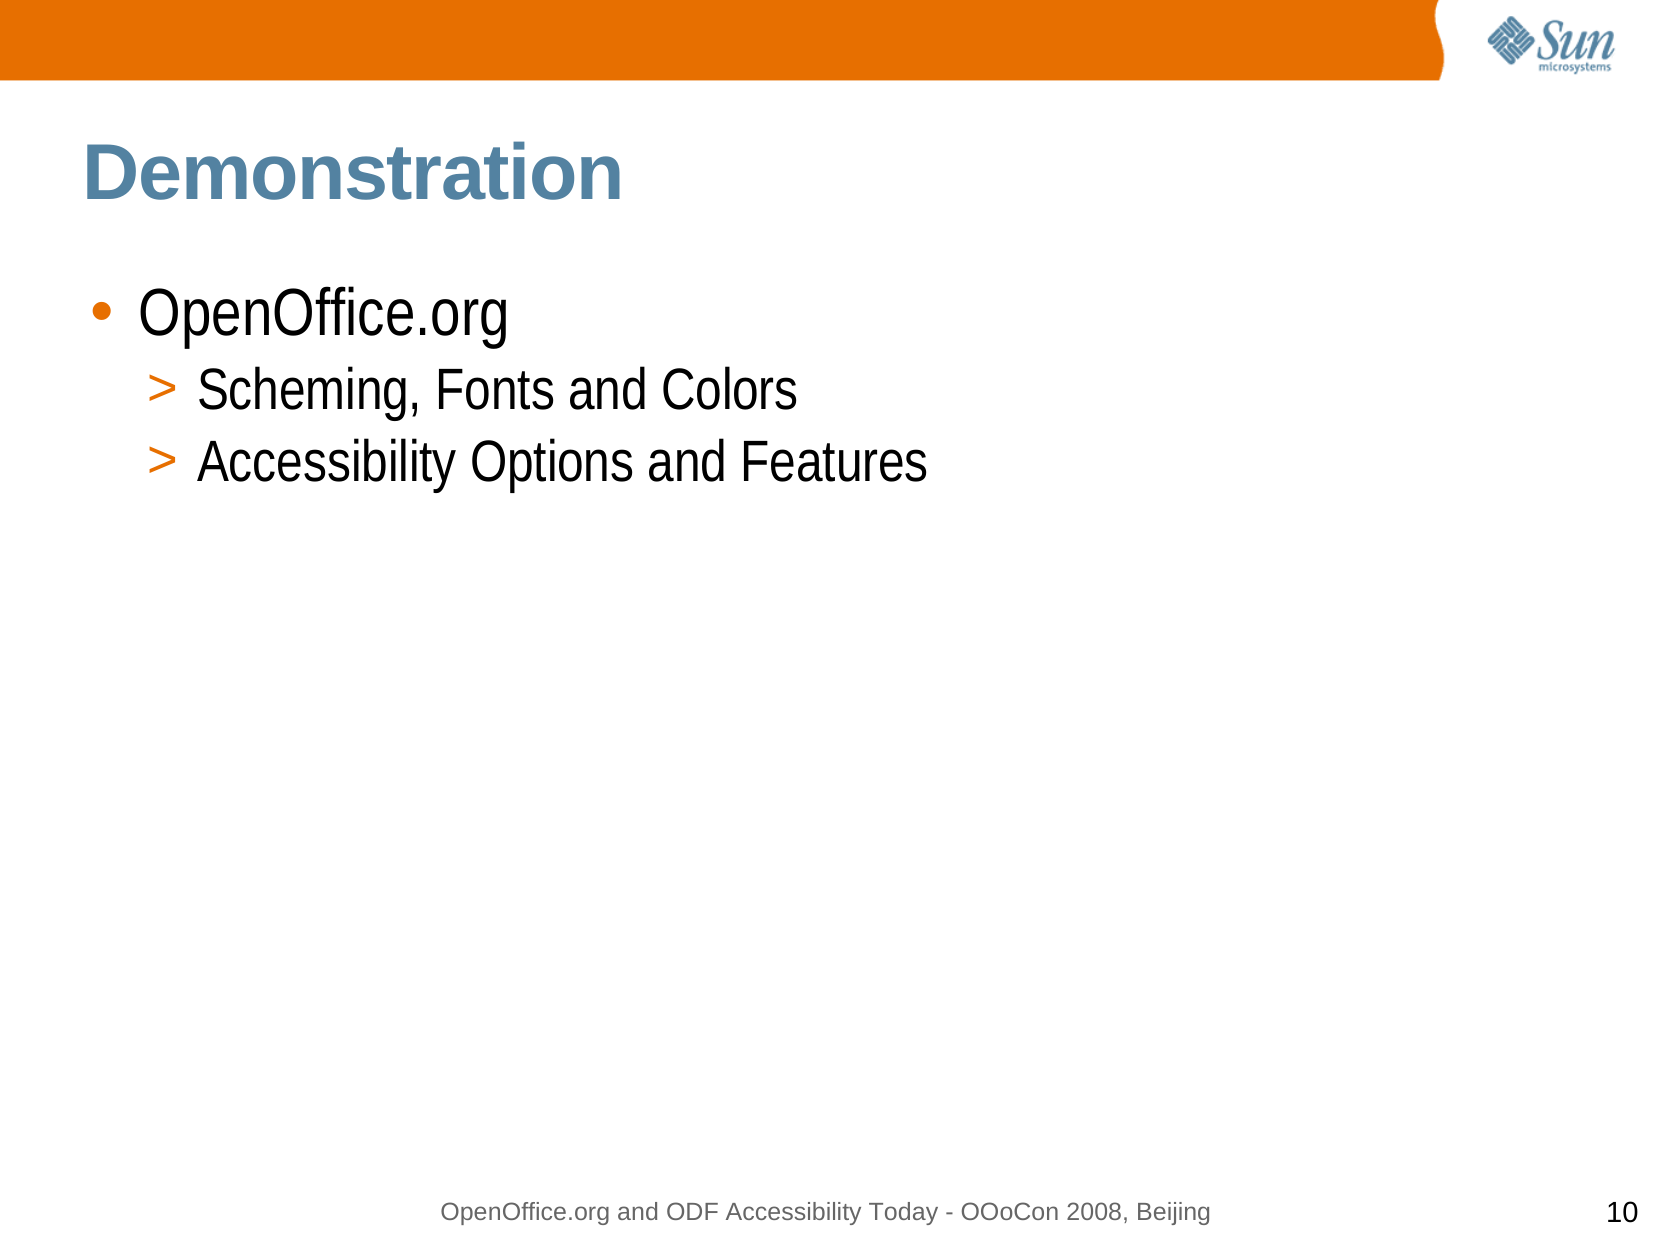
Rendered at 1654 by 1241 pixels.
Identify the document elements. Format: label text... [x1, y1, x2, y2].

title Demonstration [82, 135, 1585, 251]
list OpenOffice.org Scheming, Fonts and Colors Accessibility Options and Features [71, 283, 1545, 1121]
picture [0, 0, 1654, 83]
